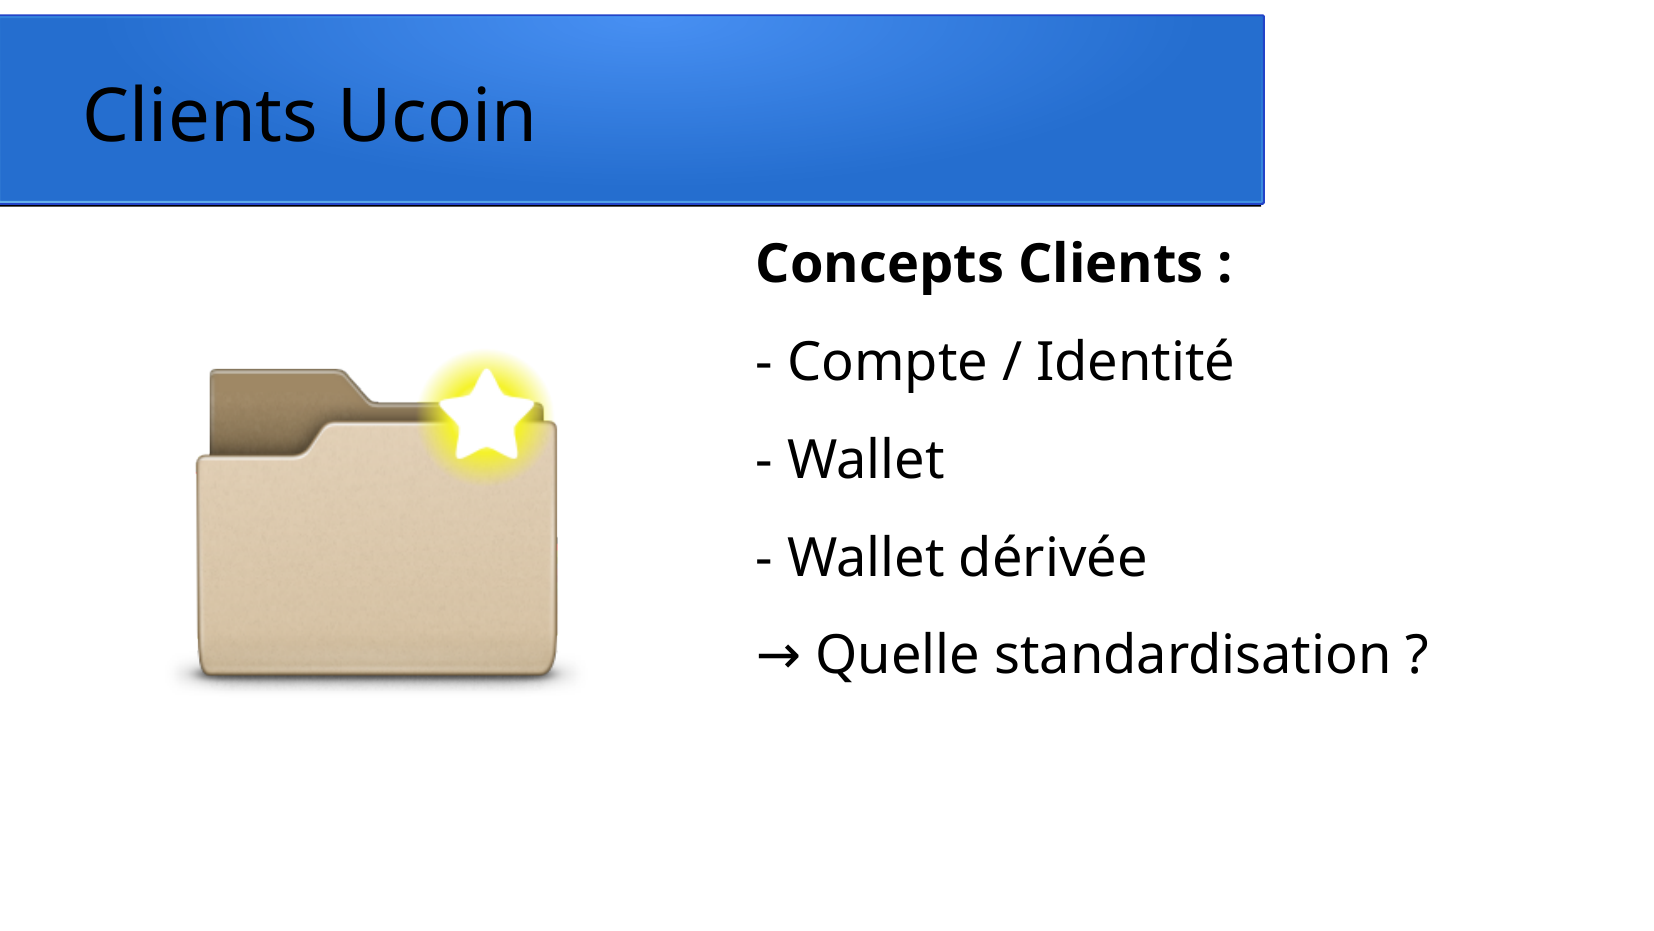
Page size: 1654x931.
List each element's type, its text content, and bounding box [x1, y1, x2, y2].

title Clients Ucoin [82, 35, 1235, 189]
picture [163, 329, 591, 756]
list Concepts Clients : - Compte / Identité - Wallet - Wallet dérivée → Quelle standardisation ? [755, 224, 1483, 764]
